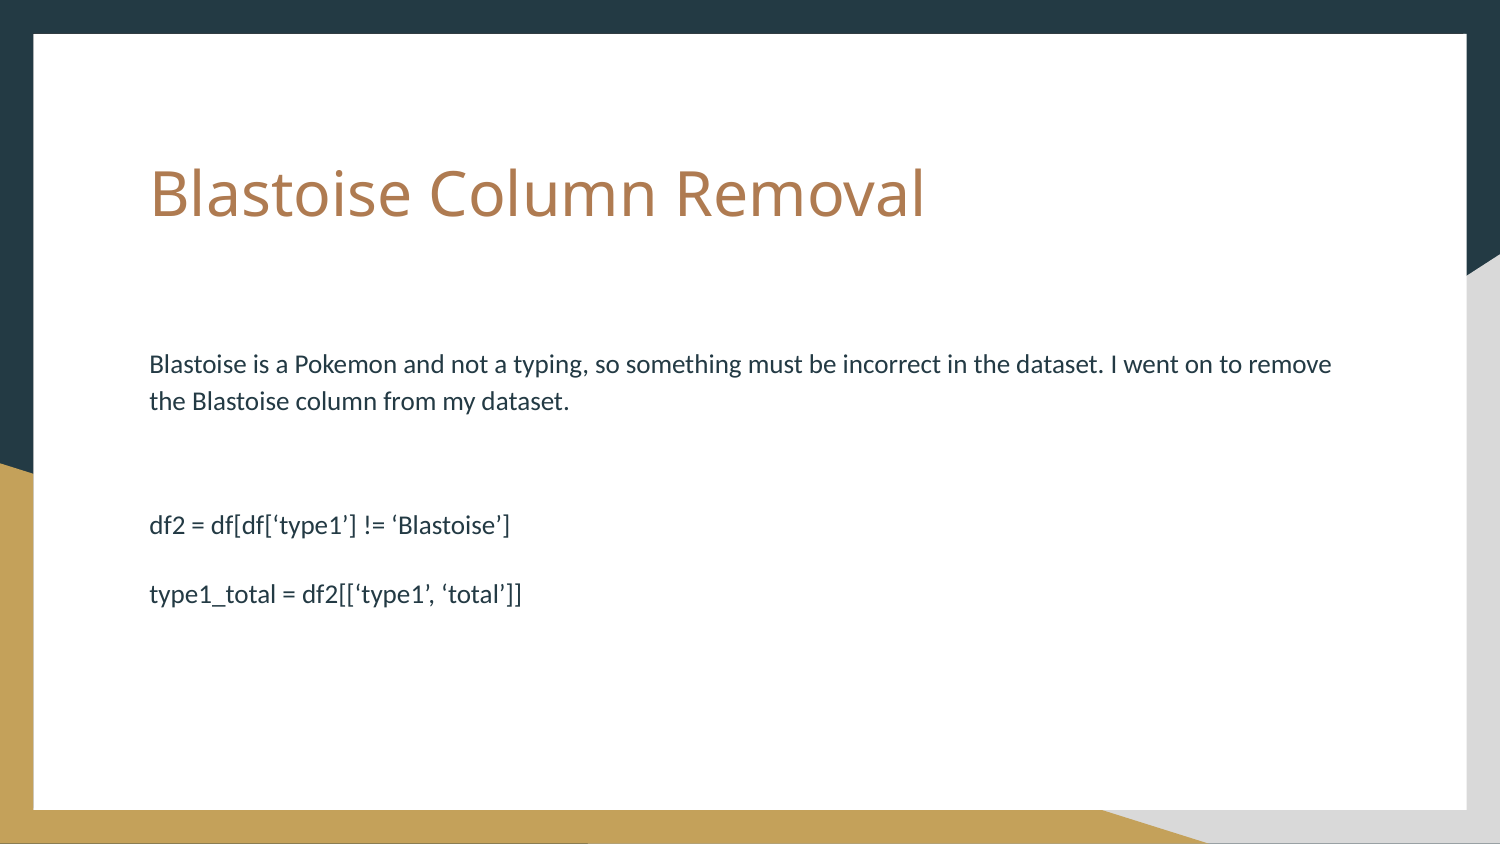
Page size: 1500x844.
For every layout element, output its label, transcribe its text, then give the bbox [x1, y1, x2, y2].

list Blastoise is a Pokemon and not a typing, so something must be incorrect in the dataset. I went on to remove the Blastoise column from my dataset. df2 = df[df[‘type1’] != ‘Blastoise’] type1_total = df2[[‘type1’, ‘total’]] [134, 326, 1366, 729]
title Blastoise Column Removal [134, 138, 1366, 296]
